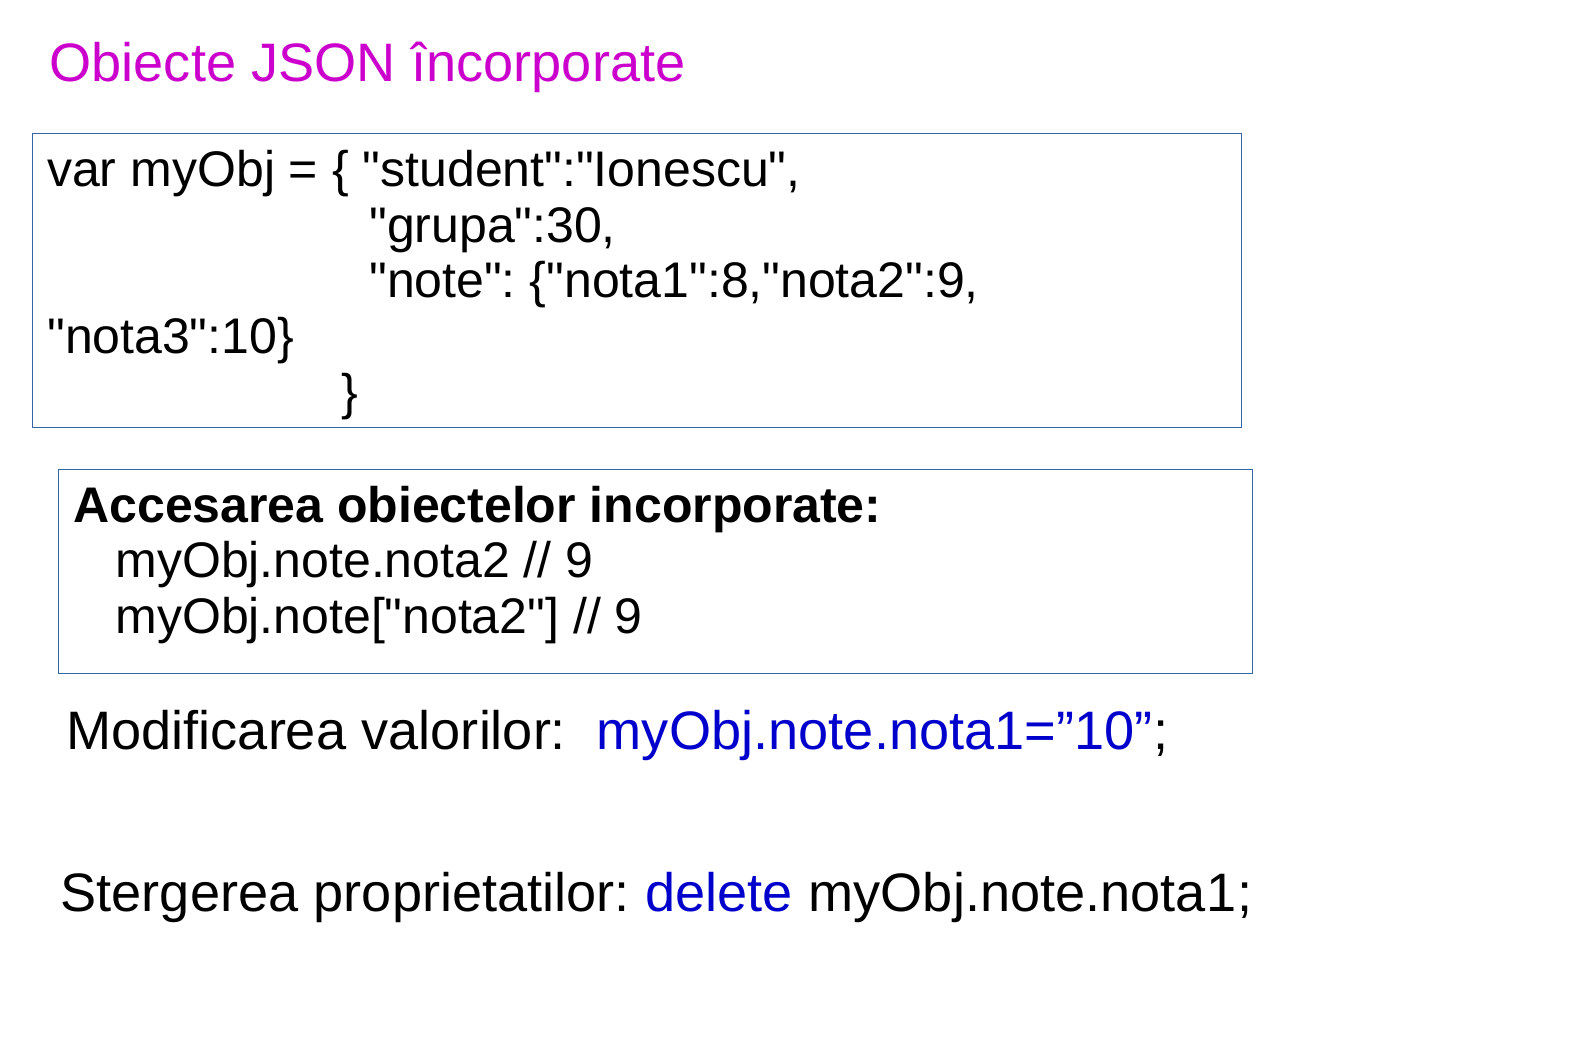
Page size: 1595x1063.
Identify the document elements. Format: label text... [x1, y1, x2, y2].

text_box Accesarea obiectelor incorporate: myObj.note.nota2 // 9 myObj.note["nota2"] // 9 [58, 469, 1253, 674]
text_box Obiecte JSON încorporate [34, 25, 707, 102]
text_box Modificarea valorilor: myObj.note.nota1=”10”; [51, 693, 1184, 769]
text_box var myObj = { "student":"Ionescu", "grupa":30, "note": {"nota1":8,"nota2":9, "nota3":10} } [32, 133, 1242, 428]
text_box Stergerea proprietatilor: delete myObj.note.nota1; [45, 855, 1267, 931]
